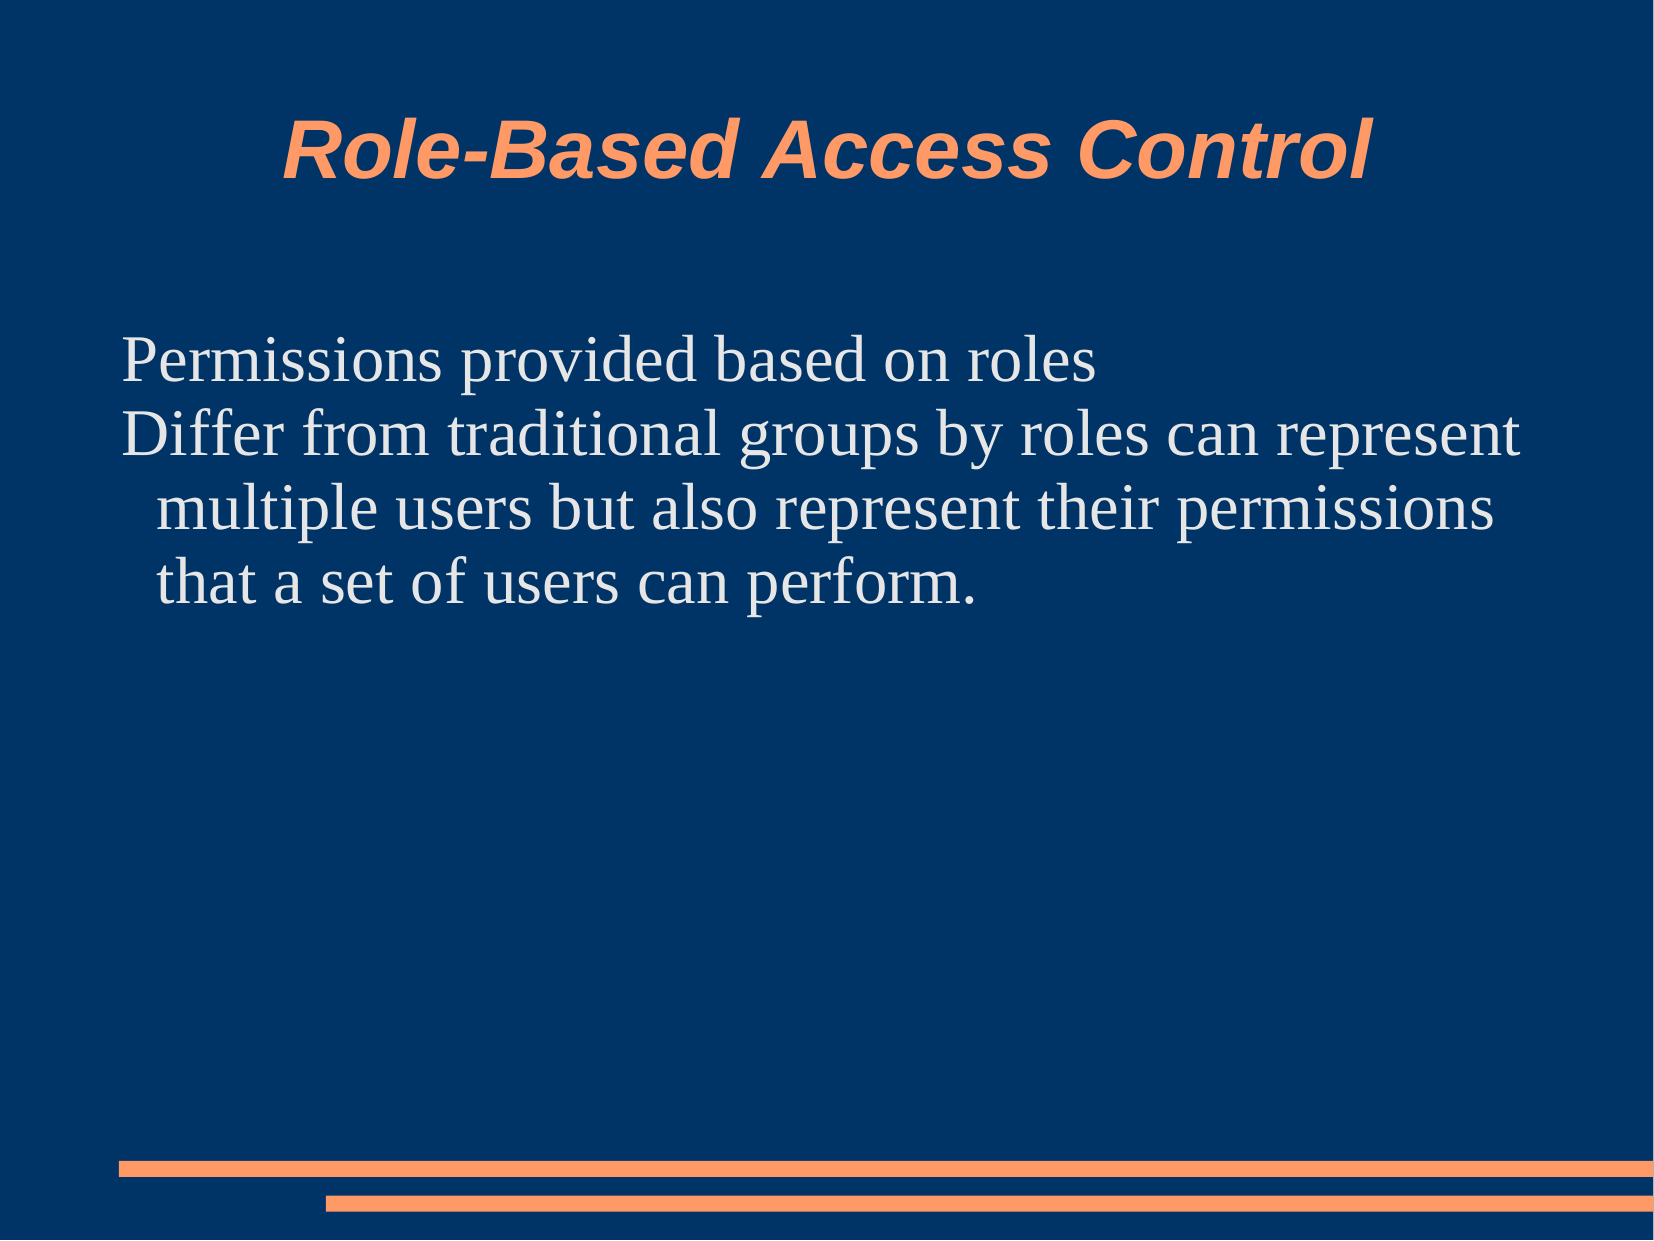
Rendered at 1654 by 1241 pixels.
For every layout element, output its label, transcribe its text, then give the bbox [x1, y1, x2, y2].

title Role-Based Access Control [121, 46, 1534, 254]
list Permissions provided based on roles Differ from traditional groups by roles can represent multiple users but also represent their permissions that a set of users can perform. [121, 322, 1561, 1141]
